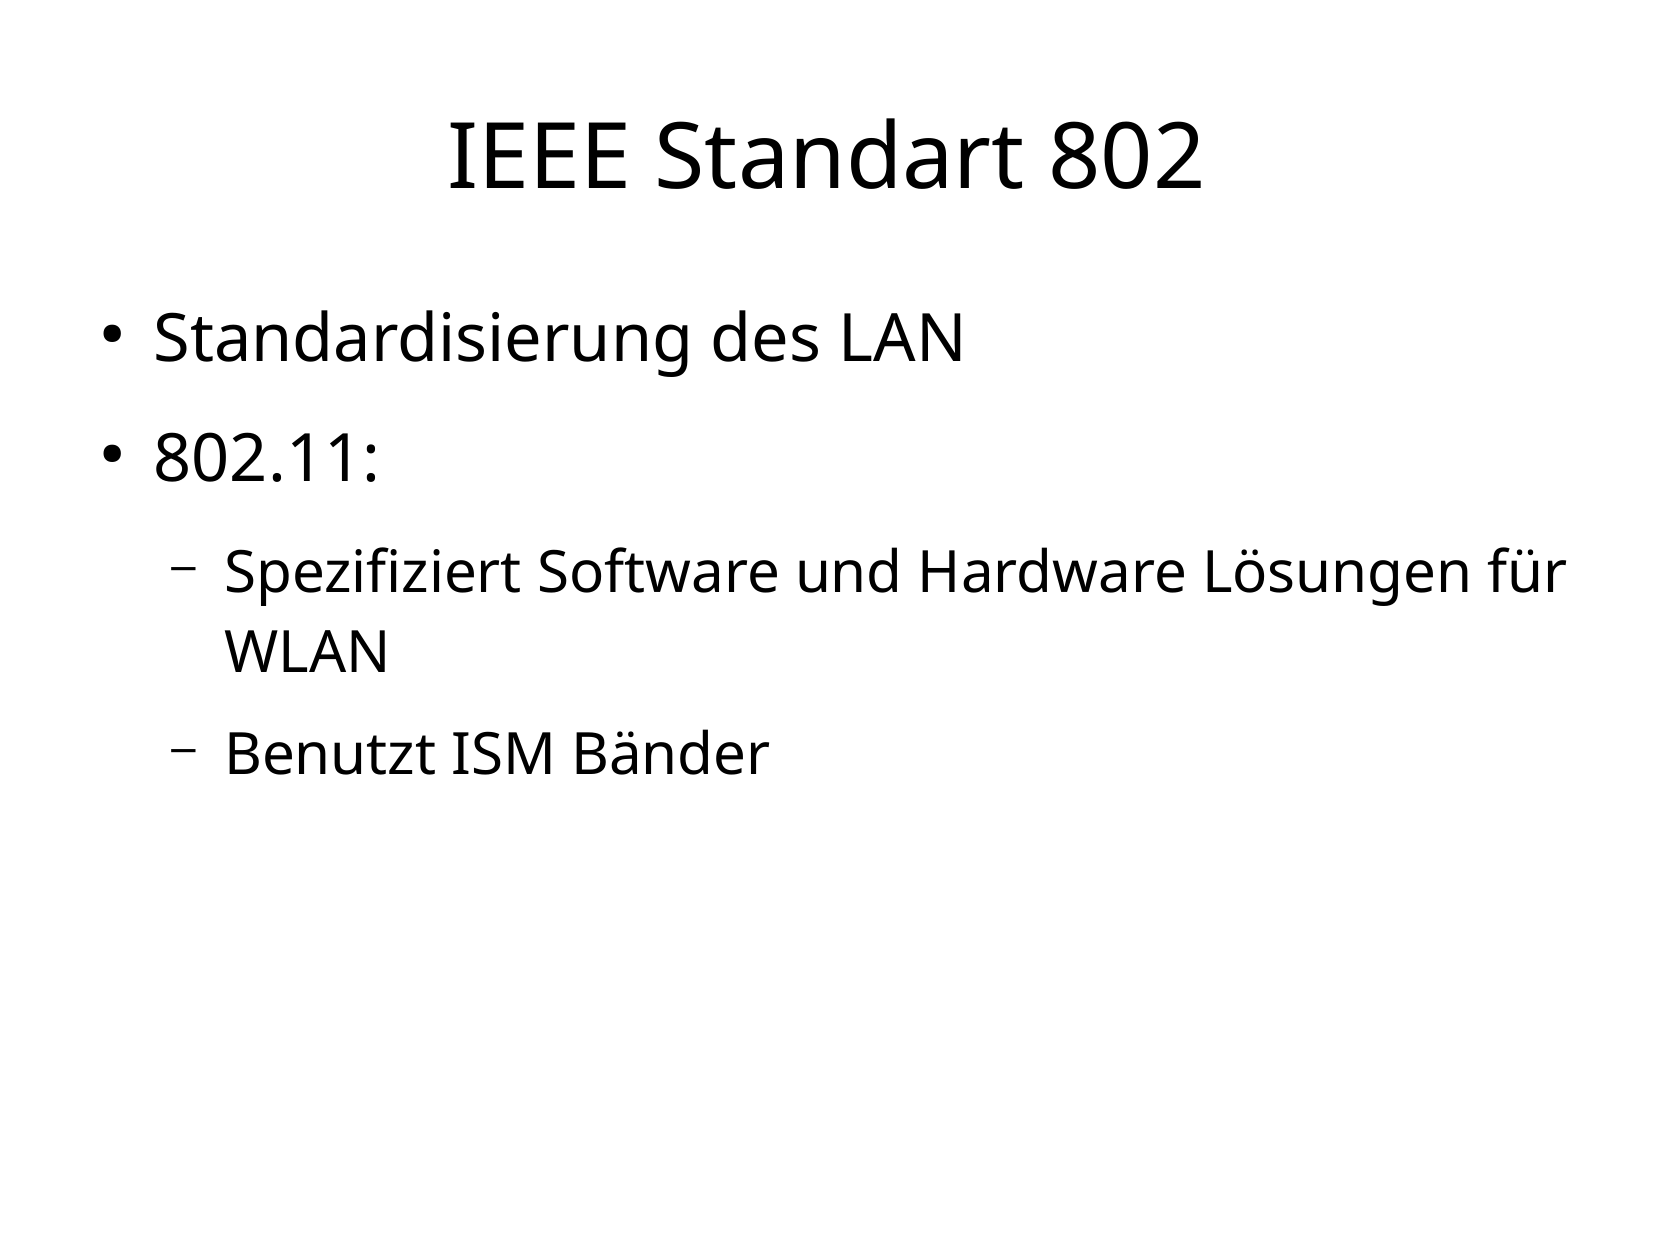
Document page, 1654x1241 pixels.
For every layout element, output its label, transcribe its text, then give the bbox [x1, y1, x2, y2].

list Standardisierung des LAN 802.11: Spezifiziert Software und Hardware Lösungen für WLAN Benutzt ISM Bänder [82, 290, 1571, 1010]
title IEEE Standart 802 [82, 49, 1571, 257]
